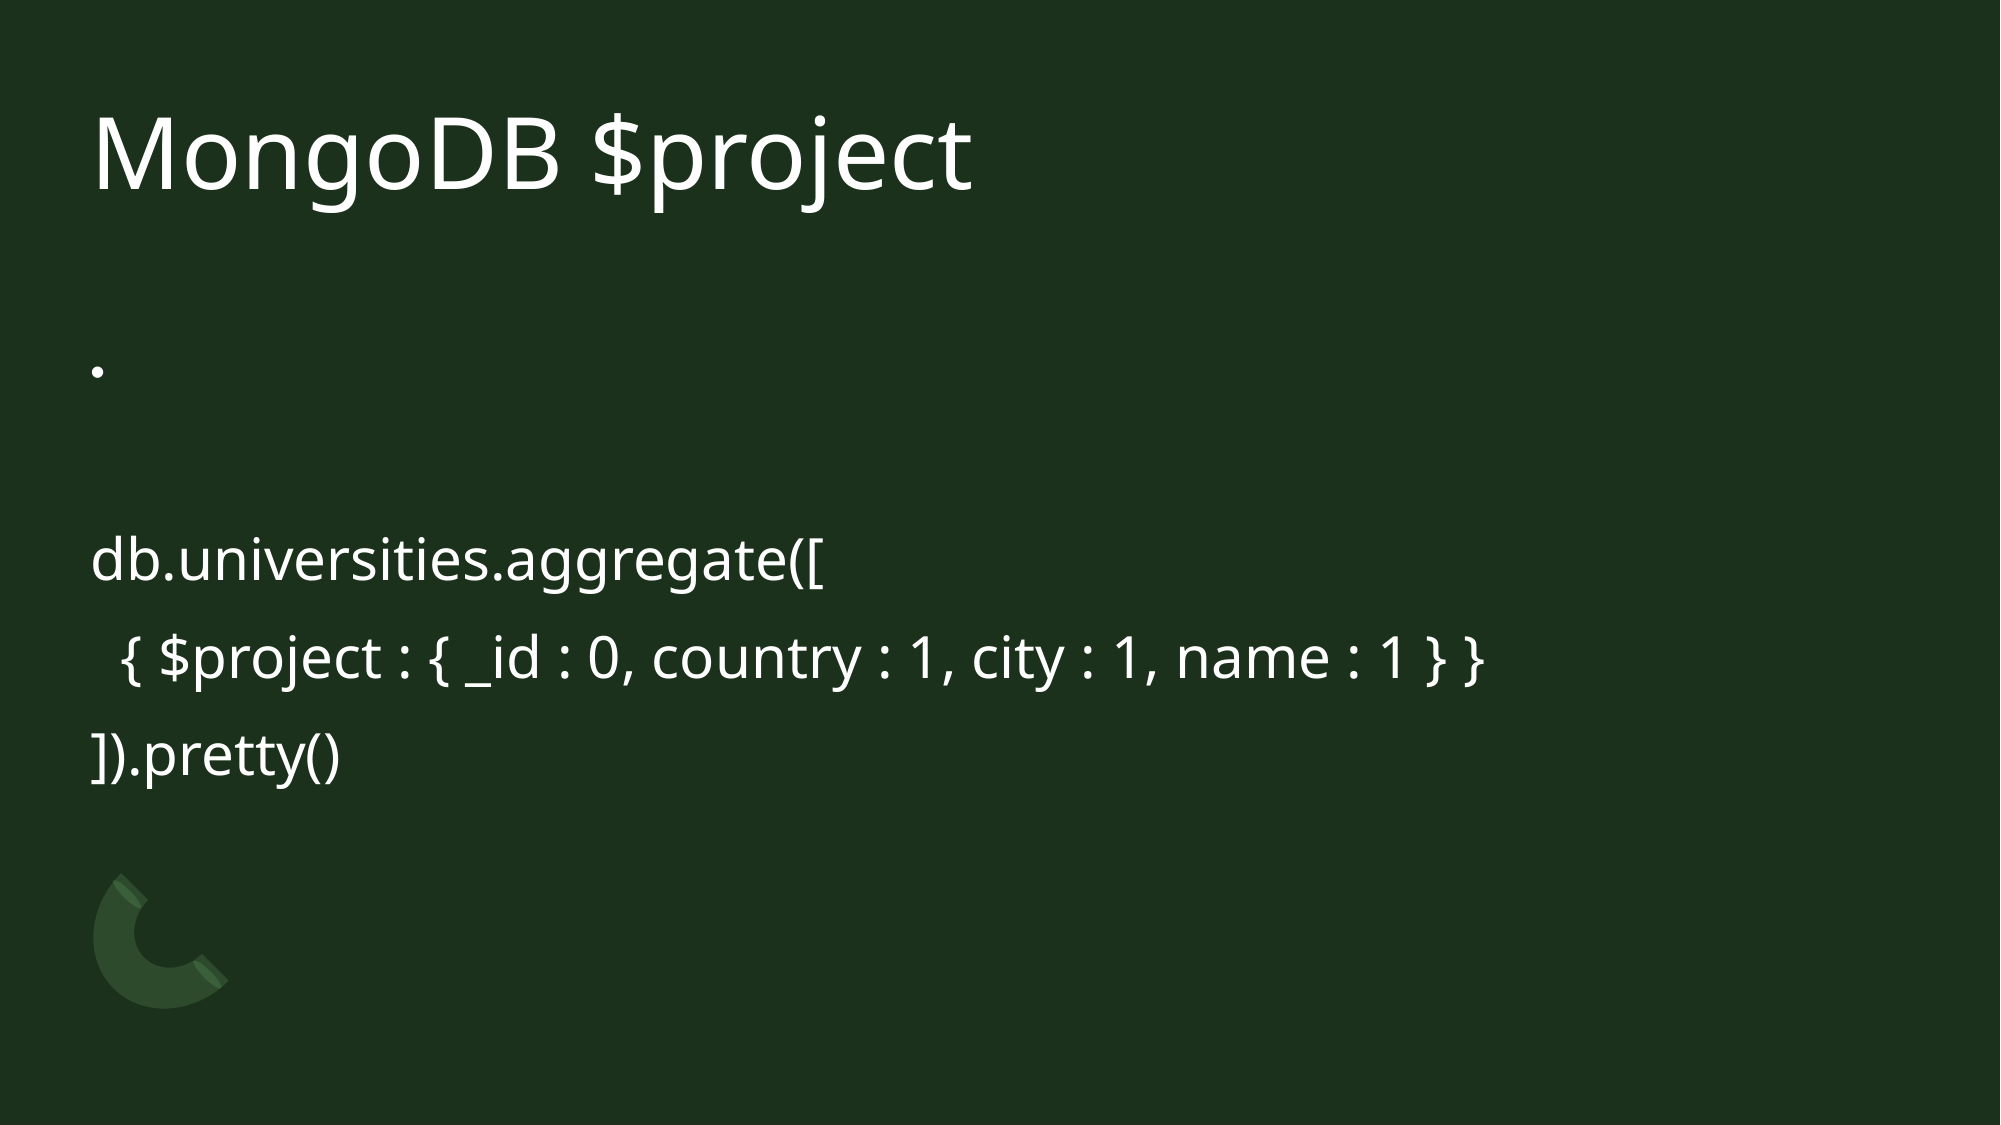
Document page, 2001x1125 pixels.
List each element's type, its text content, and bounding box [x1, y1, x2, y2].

list db.universities.aggregate([ { $project : { _id : 0, country : 1, city : 1, name : 1 } } ]).pretty() [90, 346, 1910, 1000]
title MongoDB $project [90, 90, 1910, 309]
